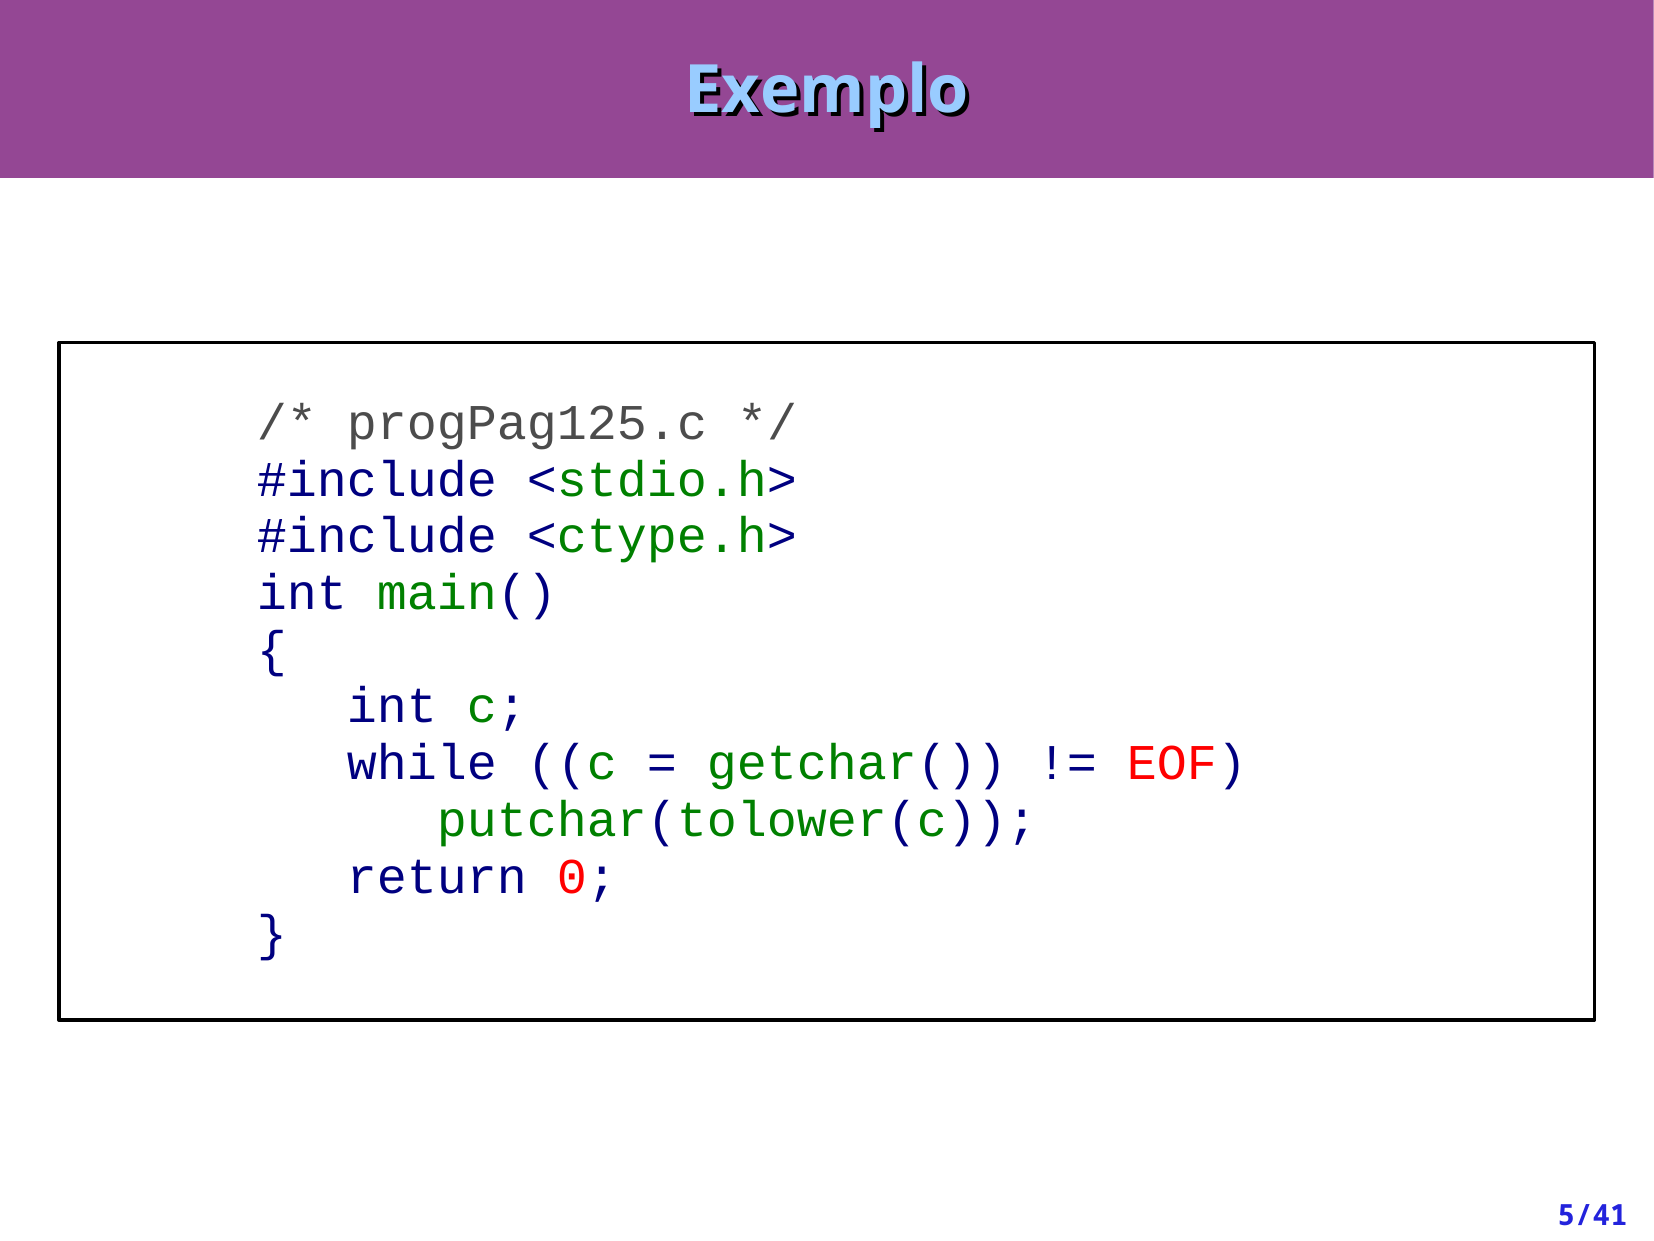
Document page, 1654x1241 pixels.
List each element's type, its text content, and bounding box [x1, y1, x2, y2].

title Exemplo [82, 0, 1571, 176]
text_box /* progPag125.c */ #include <stdio.h> #include <ctype.h> int main() { int c; while ((c = getchar()) != EOF) putchar(tolower(c)); return 0; } [59, 342, 1595, 1021]
